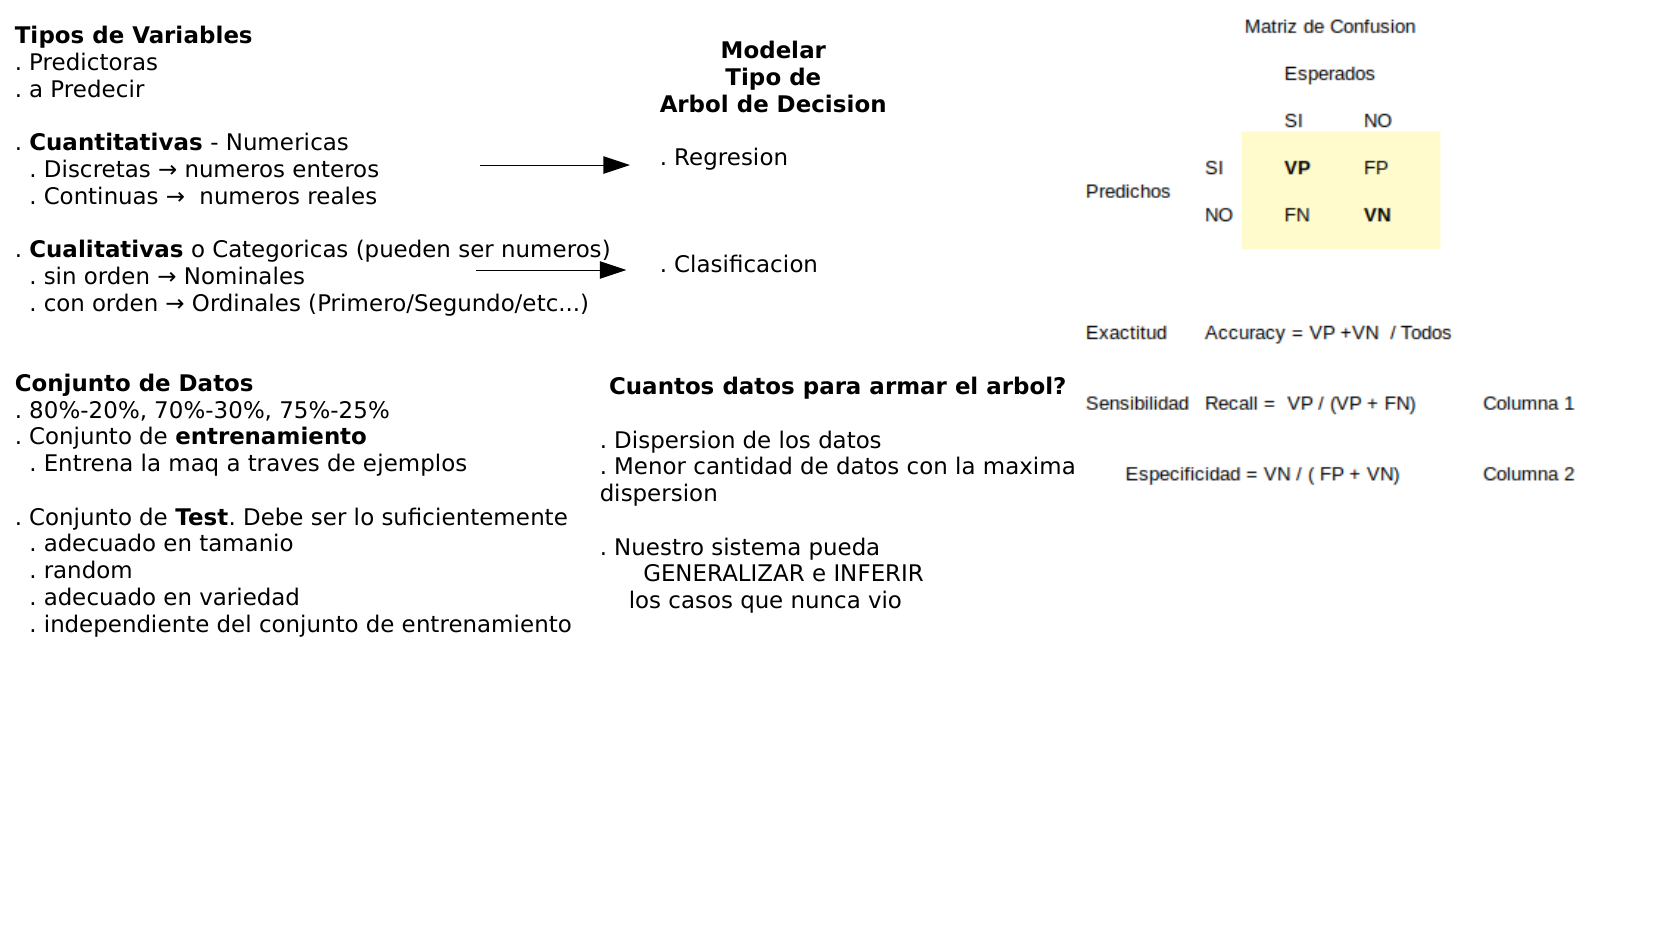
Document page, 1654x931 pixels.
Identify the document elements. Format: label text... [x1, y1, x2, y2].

picture [1083, 14, 1654, 542]
text_box Cuantos datos para armar el arbol? . Dispersion de los datos . Menor cantidad de datos con la maxima dispersion . Nuestro sistema pueda GENERALIZAR e INFERIR los casos que nunca vio [585, 365, 1096, 676]
text_box Modelar Tipo de Arbol de Decision . Regresion . Clasificacion [645, 30, 931, 286]
text_box Tipos de Variables . Predictoras . a Predecir . Cuantitativas - Numericas . Discretas → numeros enteros . Continuas → numeros reales . Cualitativas o Categoricas (pueden ser numeros) . sin orden → Nominales . con orden → Ordinales (Primero/Segundo/etc...) [0, 15, 627, 325]
text_box Conjunto de Datos . 80%-20%, 70%-30%, 75%-25% . Conjunto de entrenamiento . Entrena la maq a traves de ejemplos . Conjunto de Test. Debe ser lo suficientemente . adecuado en tamanio . random . adecuado en variedad . independiente del conjunto de entrenamiento [0, 362, 588, 646]
